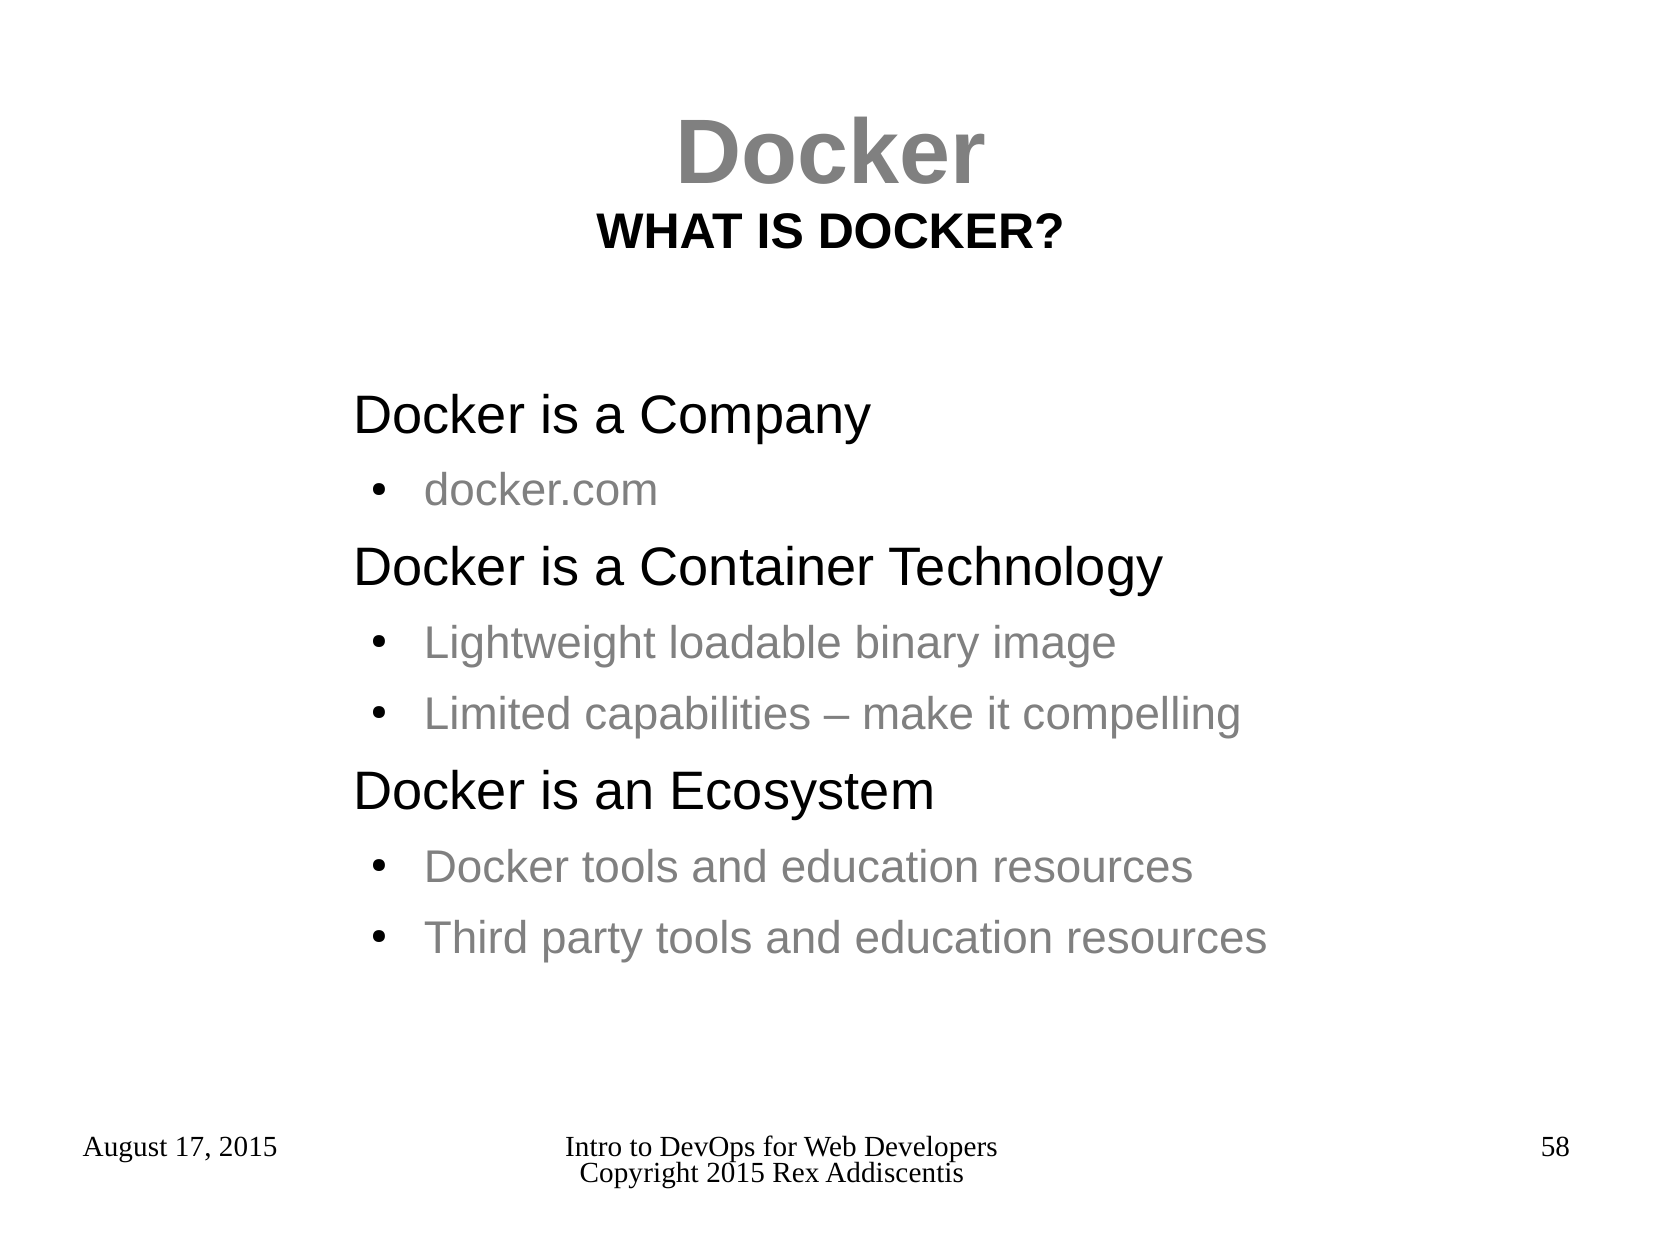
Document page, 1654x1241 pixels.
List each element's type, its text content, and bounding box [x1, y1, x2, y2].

list Docker is a Company docker.com Docker is a Container Technology Lightweight loadable binary image Limited capabilities – make it compelling Docker is an Ecosystem Docker tools and education resources Third party tools and education resources [353, 375, 1343, 1022]
list Docker WHAT IS DOCKER? [86, 90, 1575, 271]
